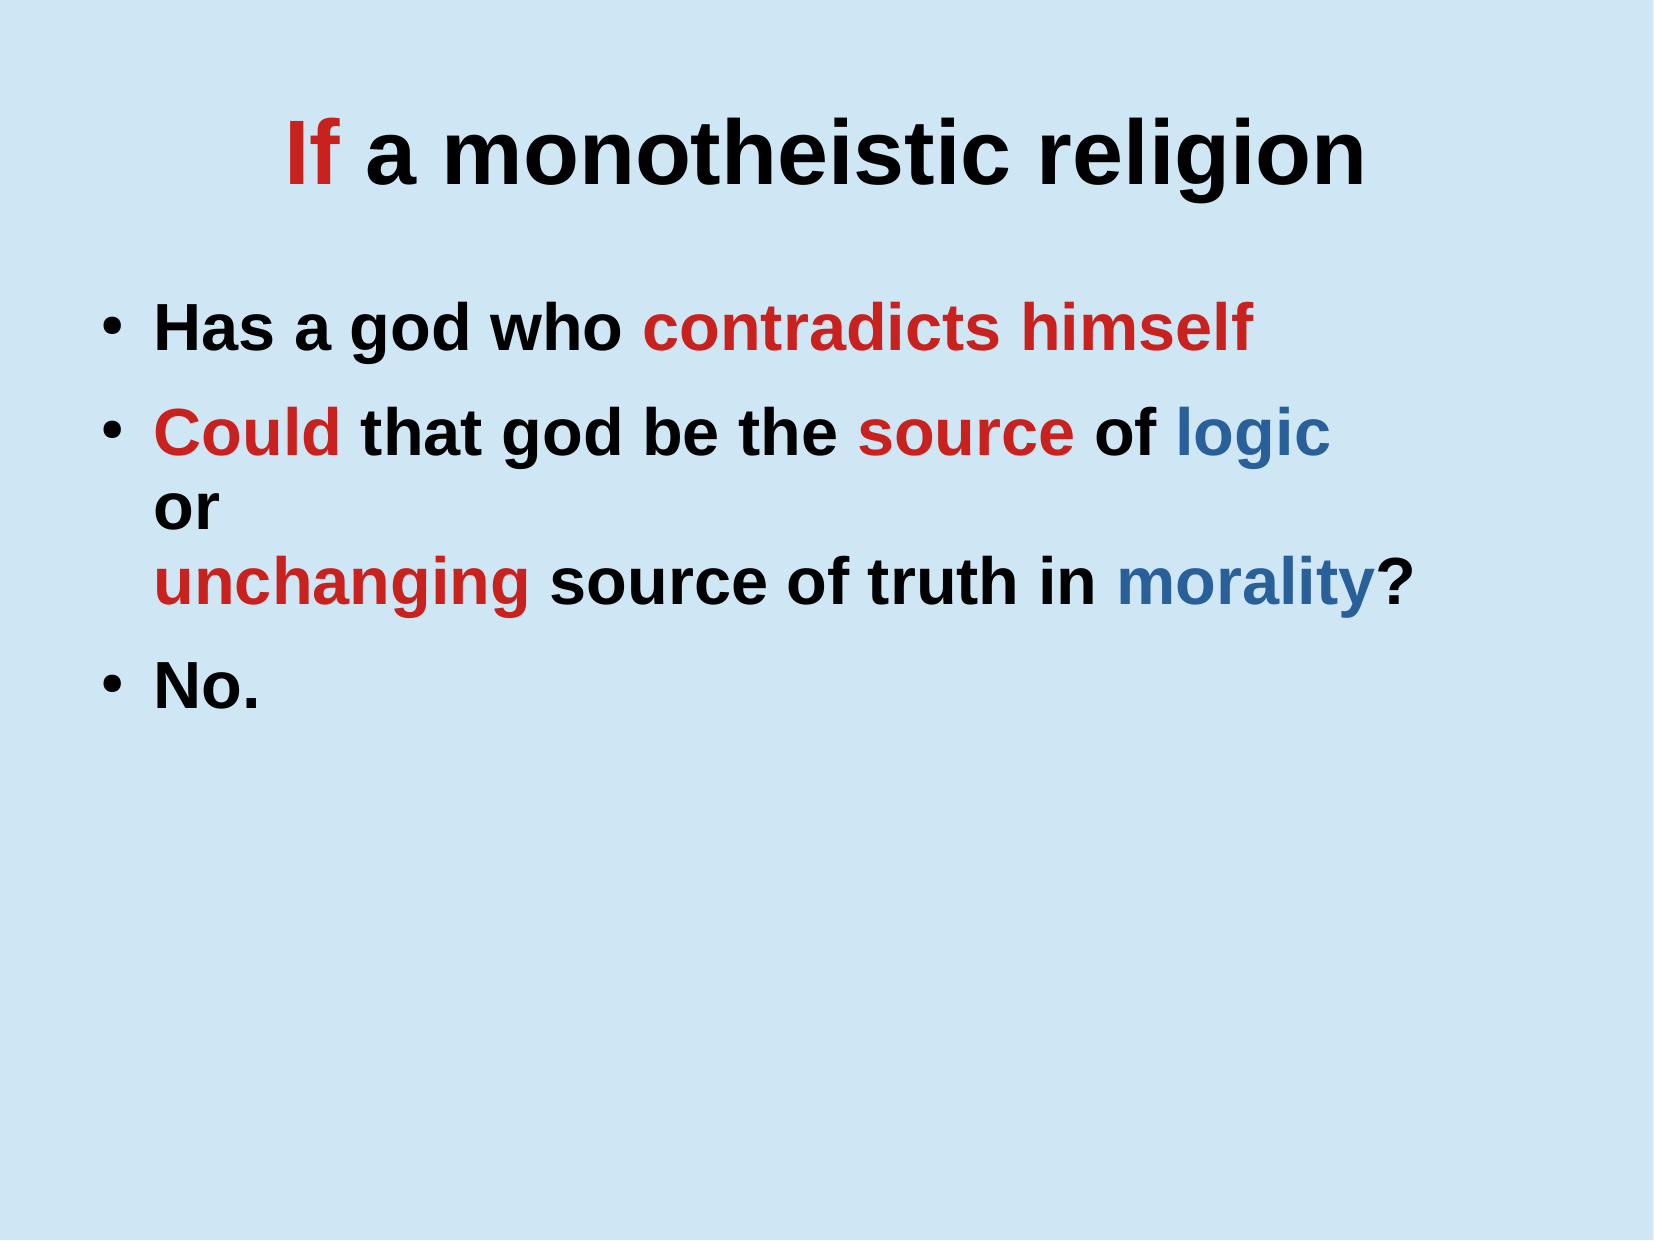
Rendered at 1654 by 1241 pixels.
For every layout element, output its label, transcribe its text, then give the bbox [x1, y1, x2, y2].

list Has a god who contradicts himself Could that god be the source of logic or unchanging source of truth in morality? No. [82, 290, 1571, 1109]
title If a monotheistic religion [82, 49, 1571, 257]
